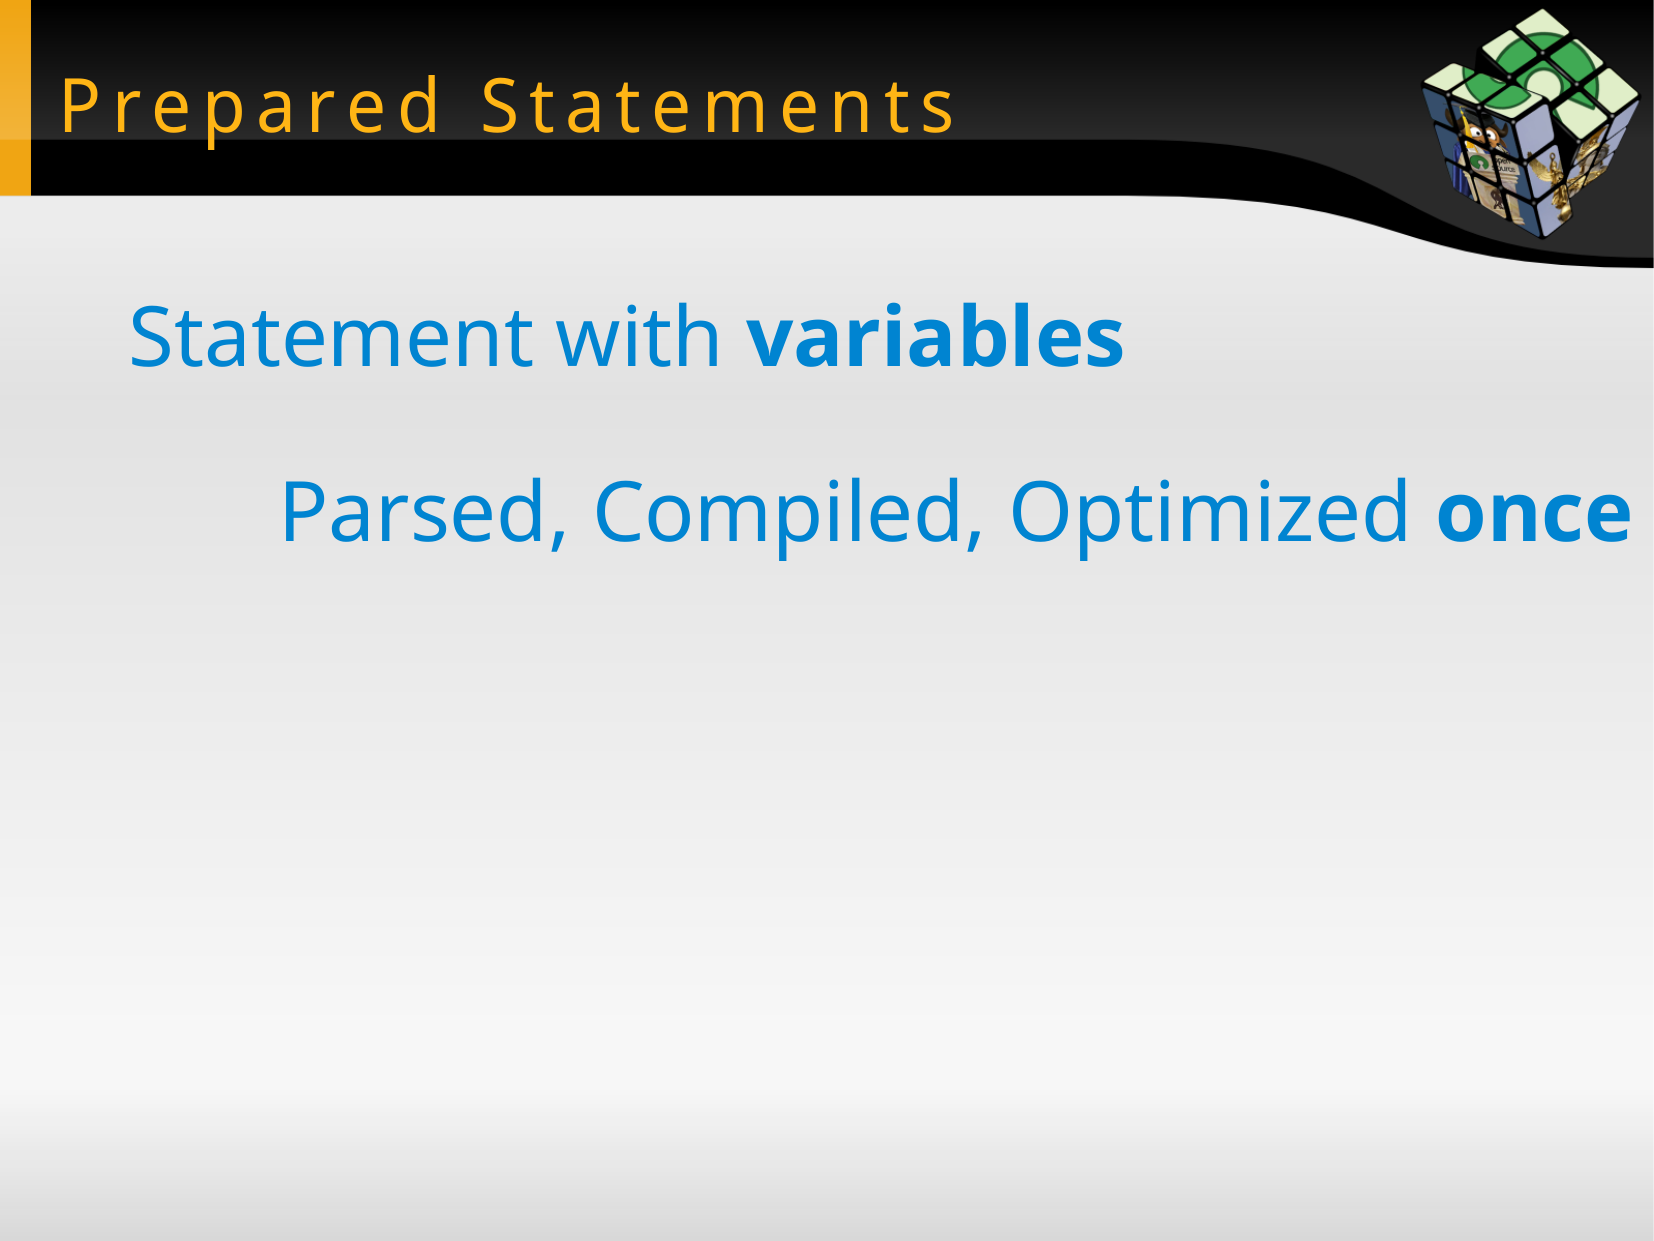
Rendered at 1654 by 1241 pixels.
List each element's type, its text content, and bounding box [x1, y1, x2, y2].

picture [0, 0, 1654, 1241]
title Prepared Statements [59, 29, 1270, 178]
text_box Statement with variables [112, 268, 1113, 380]
text_box Parsed, Compiled, Optimized once [262, 443, 1593, 555]
